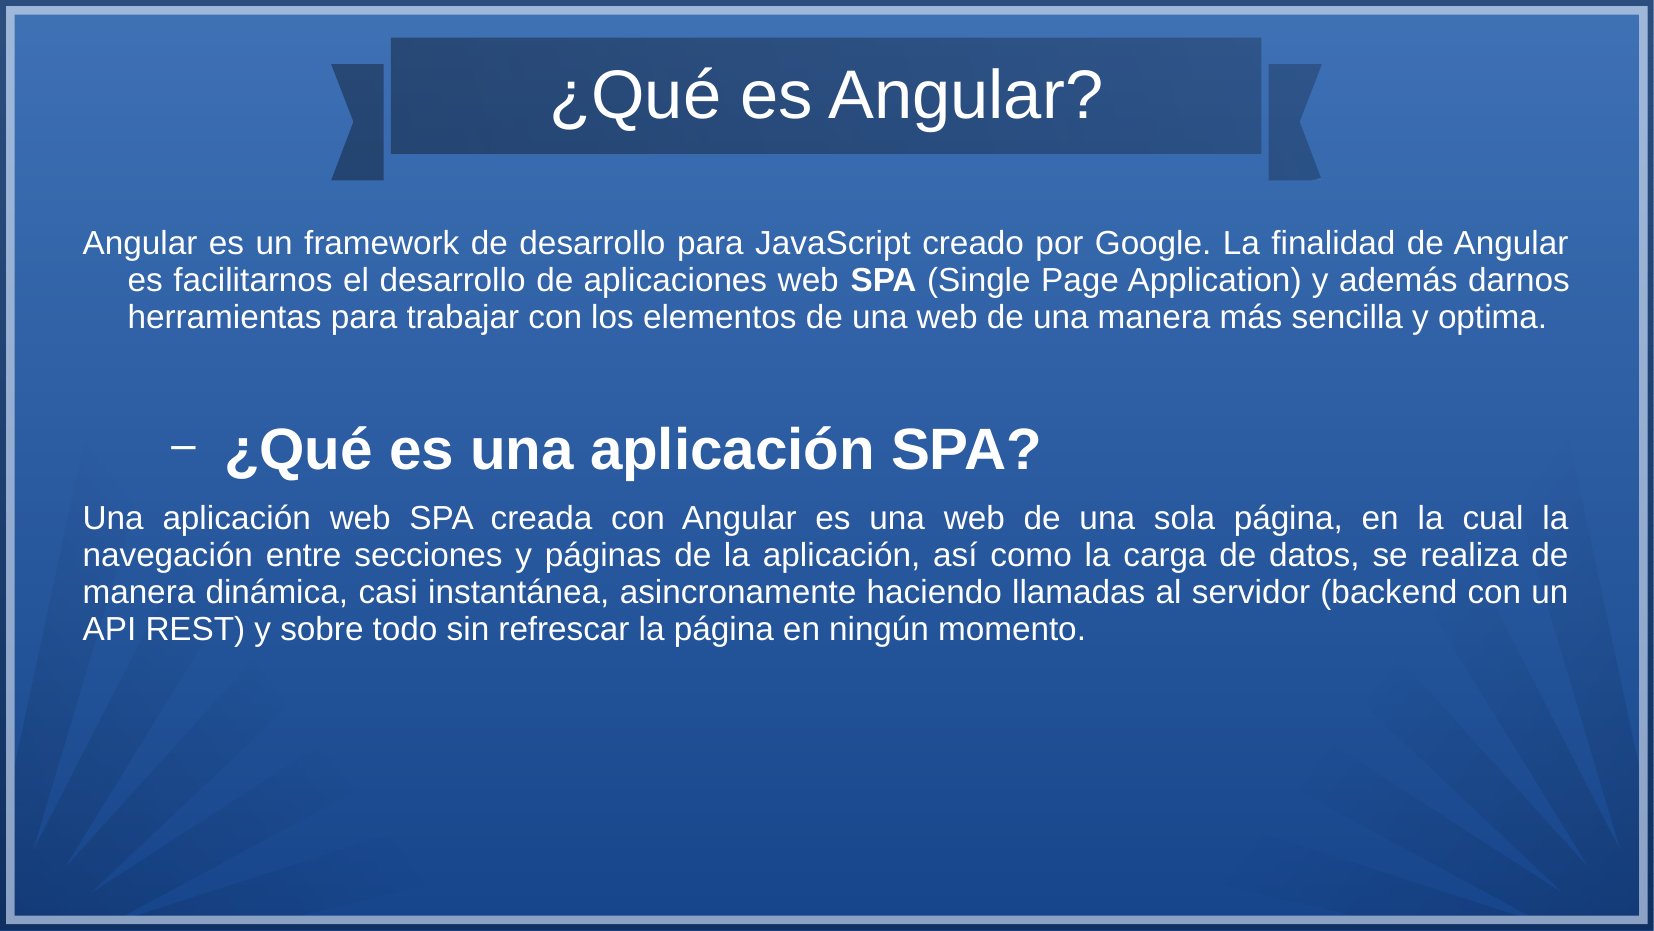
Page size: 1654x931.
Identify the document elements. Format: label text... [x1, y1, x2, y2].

list Angular es un framework de desarrollo para JavaScript creado por Google. La finalidad de Angular es facilitarnos el desarrollo de aplicaciones web SPA (Single Page Application) y además darnos herramientas para trabajar con los elementos de una web de una manera más sencilla y optima. ¿Qué es una aplicación SPA? Una aplicación web SPA creada con Angular es una web de una sola página, en la cual la navegación entre secciones y páginas de la aplicación, así como la carga de datos, se realiza de manera dinámica, casi instantánea, asincronamente haciendo llamadas al servidor (backend con un API REST) y sobre todo sin refrescar la página en ningún momento. [82, 224, 1571, 848]
title ¿Qué es Angular? [389, 35, 1264, 154]
